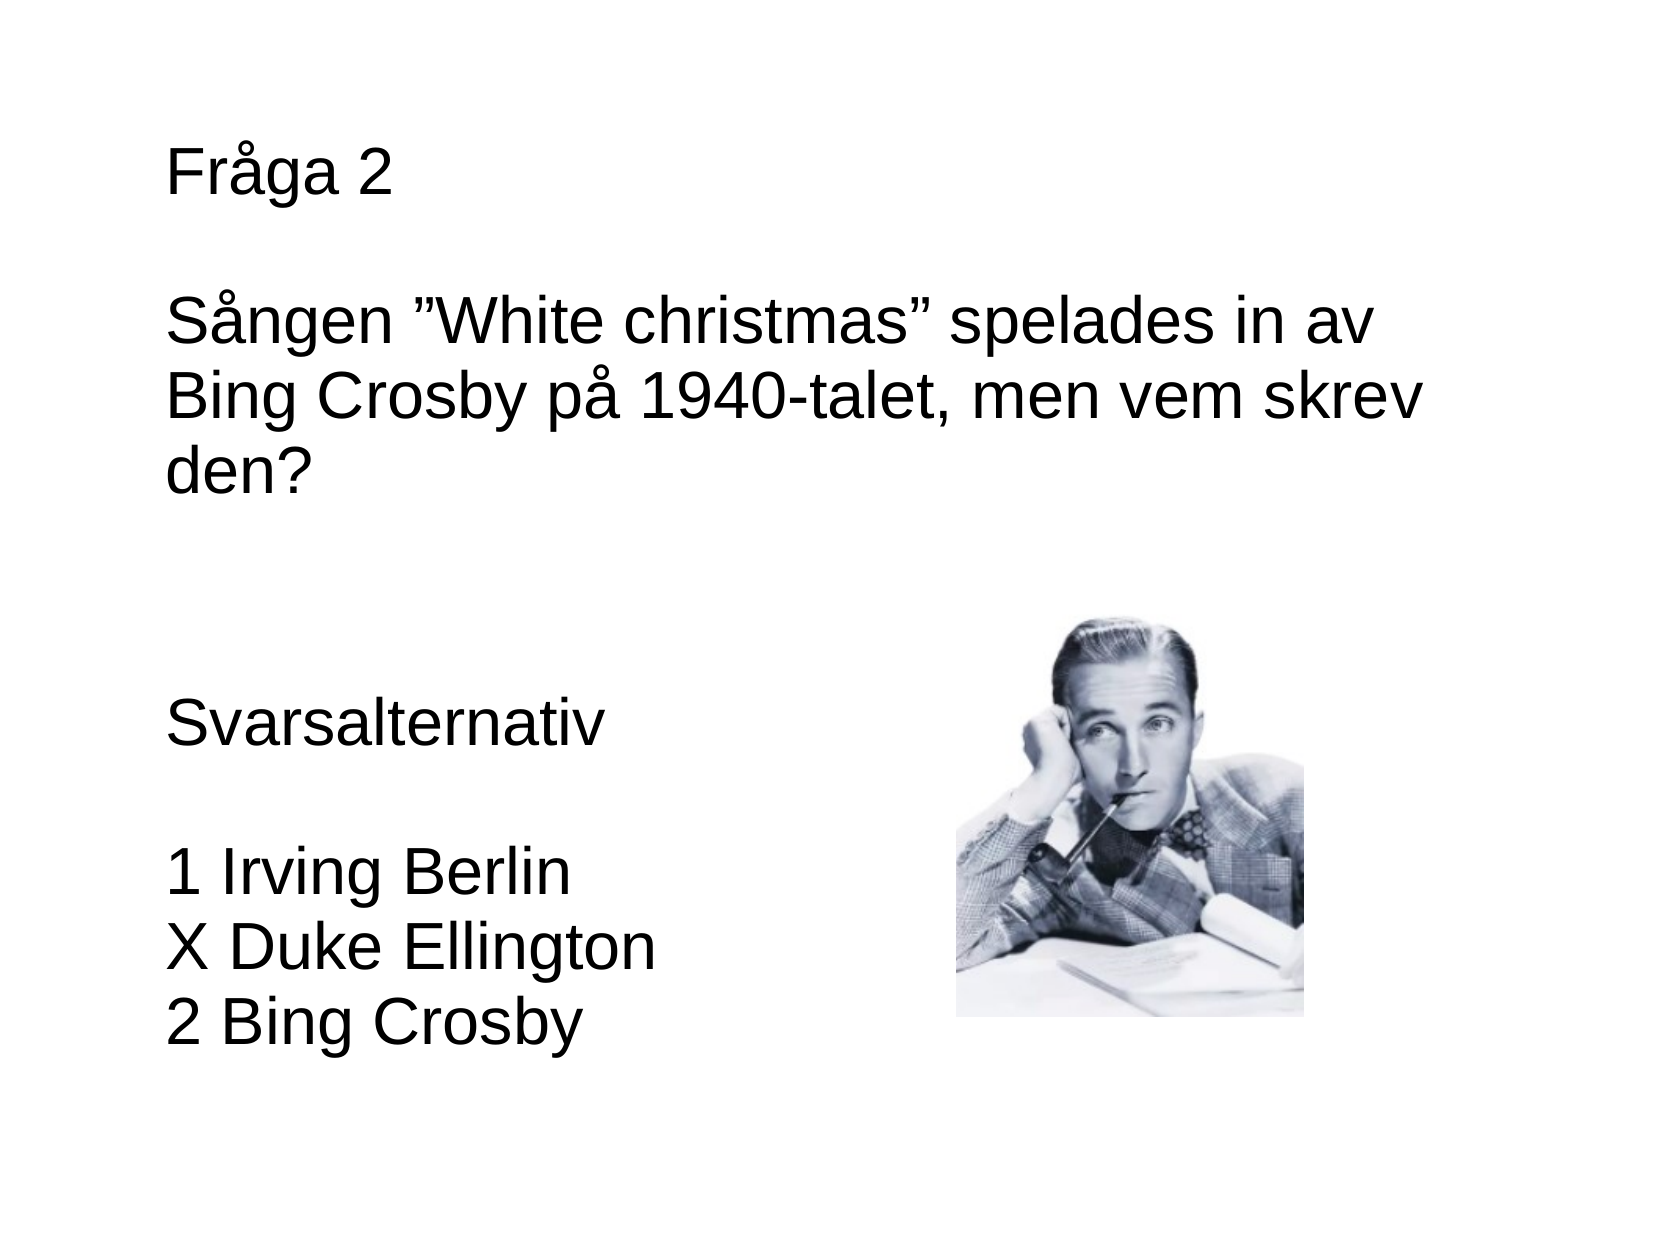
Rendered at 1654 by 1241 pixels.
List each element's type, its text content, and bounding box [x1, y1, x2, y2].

text_box Svarsalternativ 1 Irving Berlin X Duke Ellington 2 Bing Crosby [165, 685, 1560, 1059]
picture [956, 590, 1304, 1018]
subtitle Fråga 2 Sången ”White christmas” spelades in av Bing Crosby på 1940-talet, men vem skrev den? [165, 133, 1524, 508]
